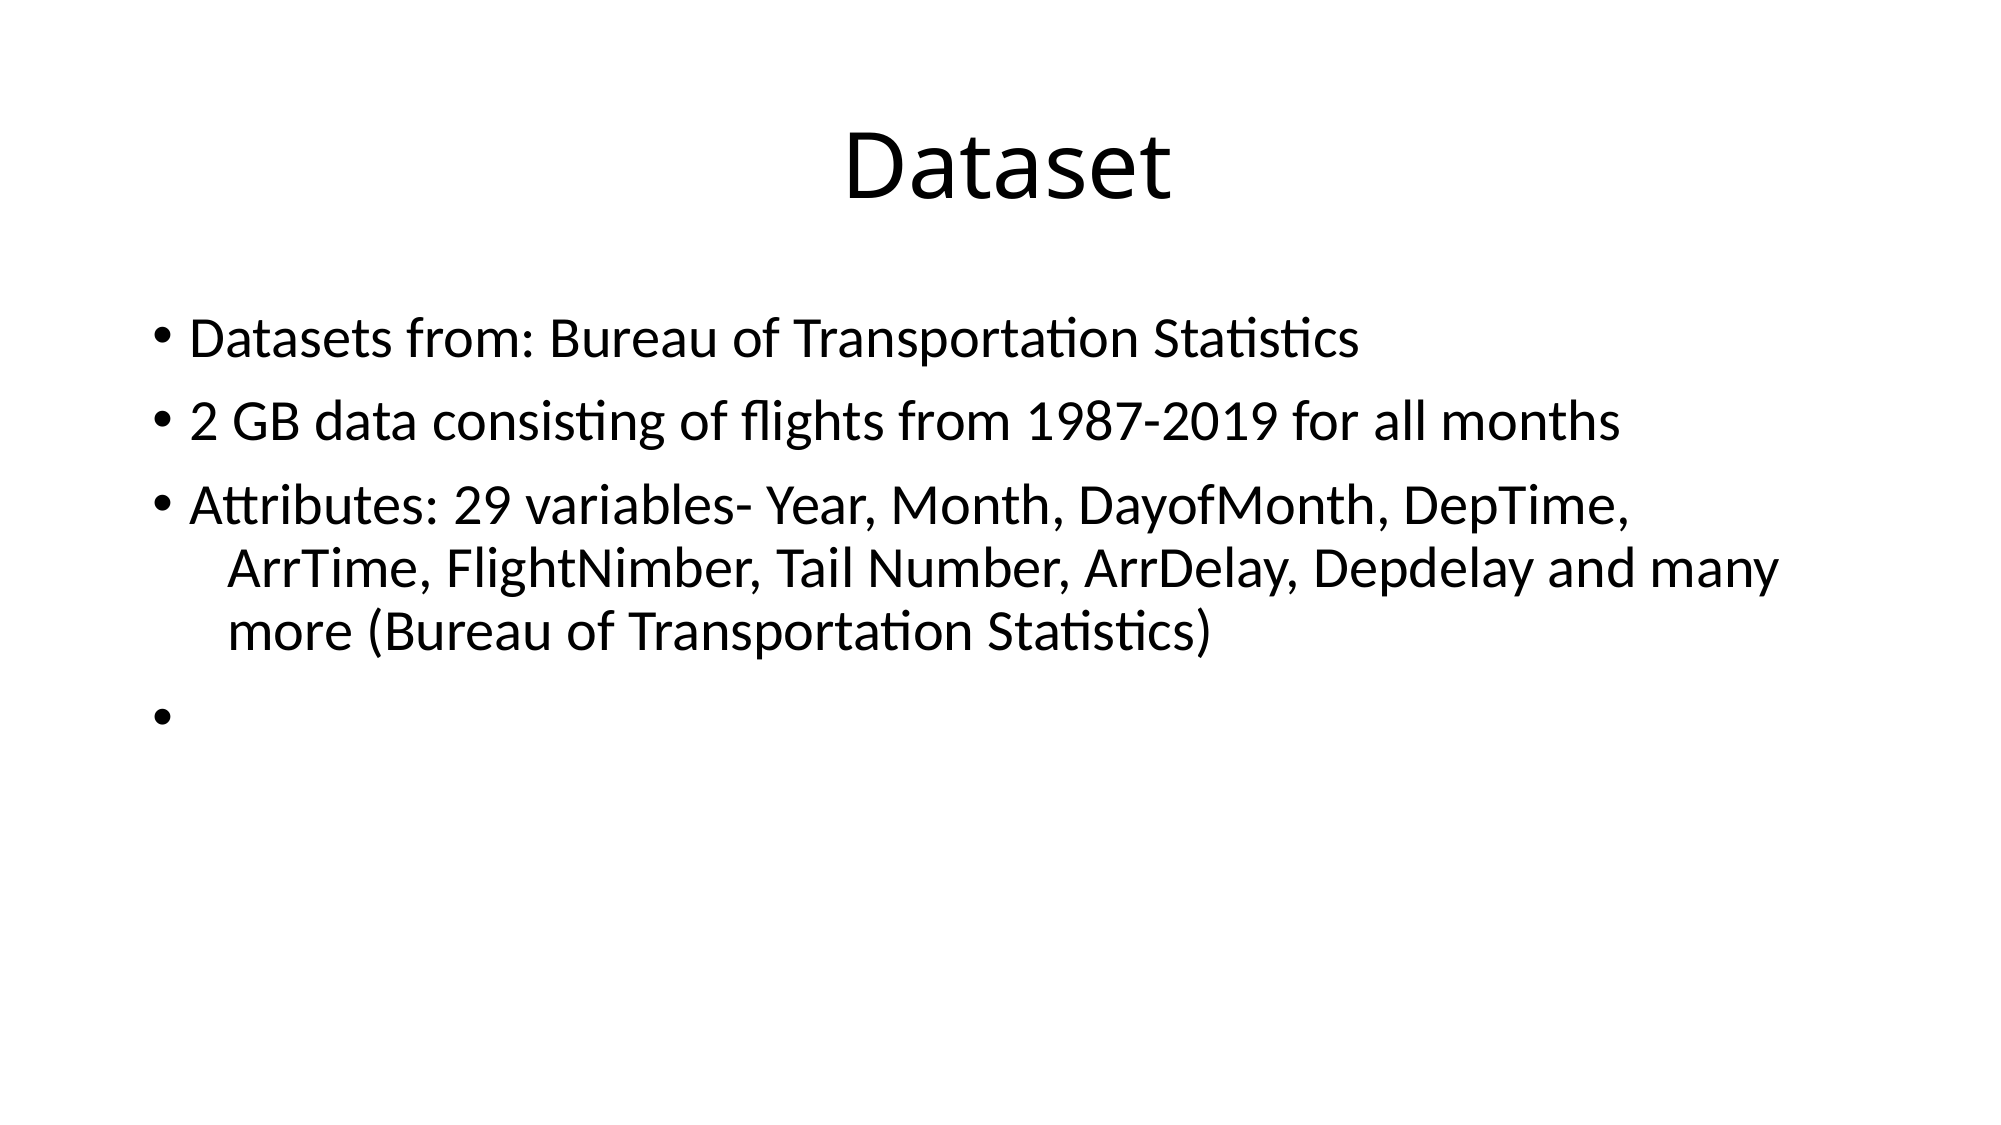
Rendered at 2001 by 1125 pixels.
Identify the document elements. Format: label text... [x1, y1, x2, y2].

title Dataset [137, 59, 1863, 278]
list Datasets from: Bureau of Transportation Statistics 2 GB data consisting of flights from 1987-2019 for all months Attributes: 29 variables- Year, Month, DayofMonth, DepTime, ArrTime, FlightNimber, Tail Number, ArrDelay, Depdelay and many more (Bureau of Transportation Statistics) [137, 299, 1863, 1014]
